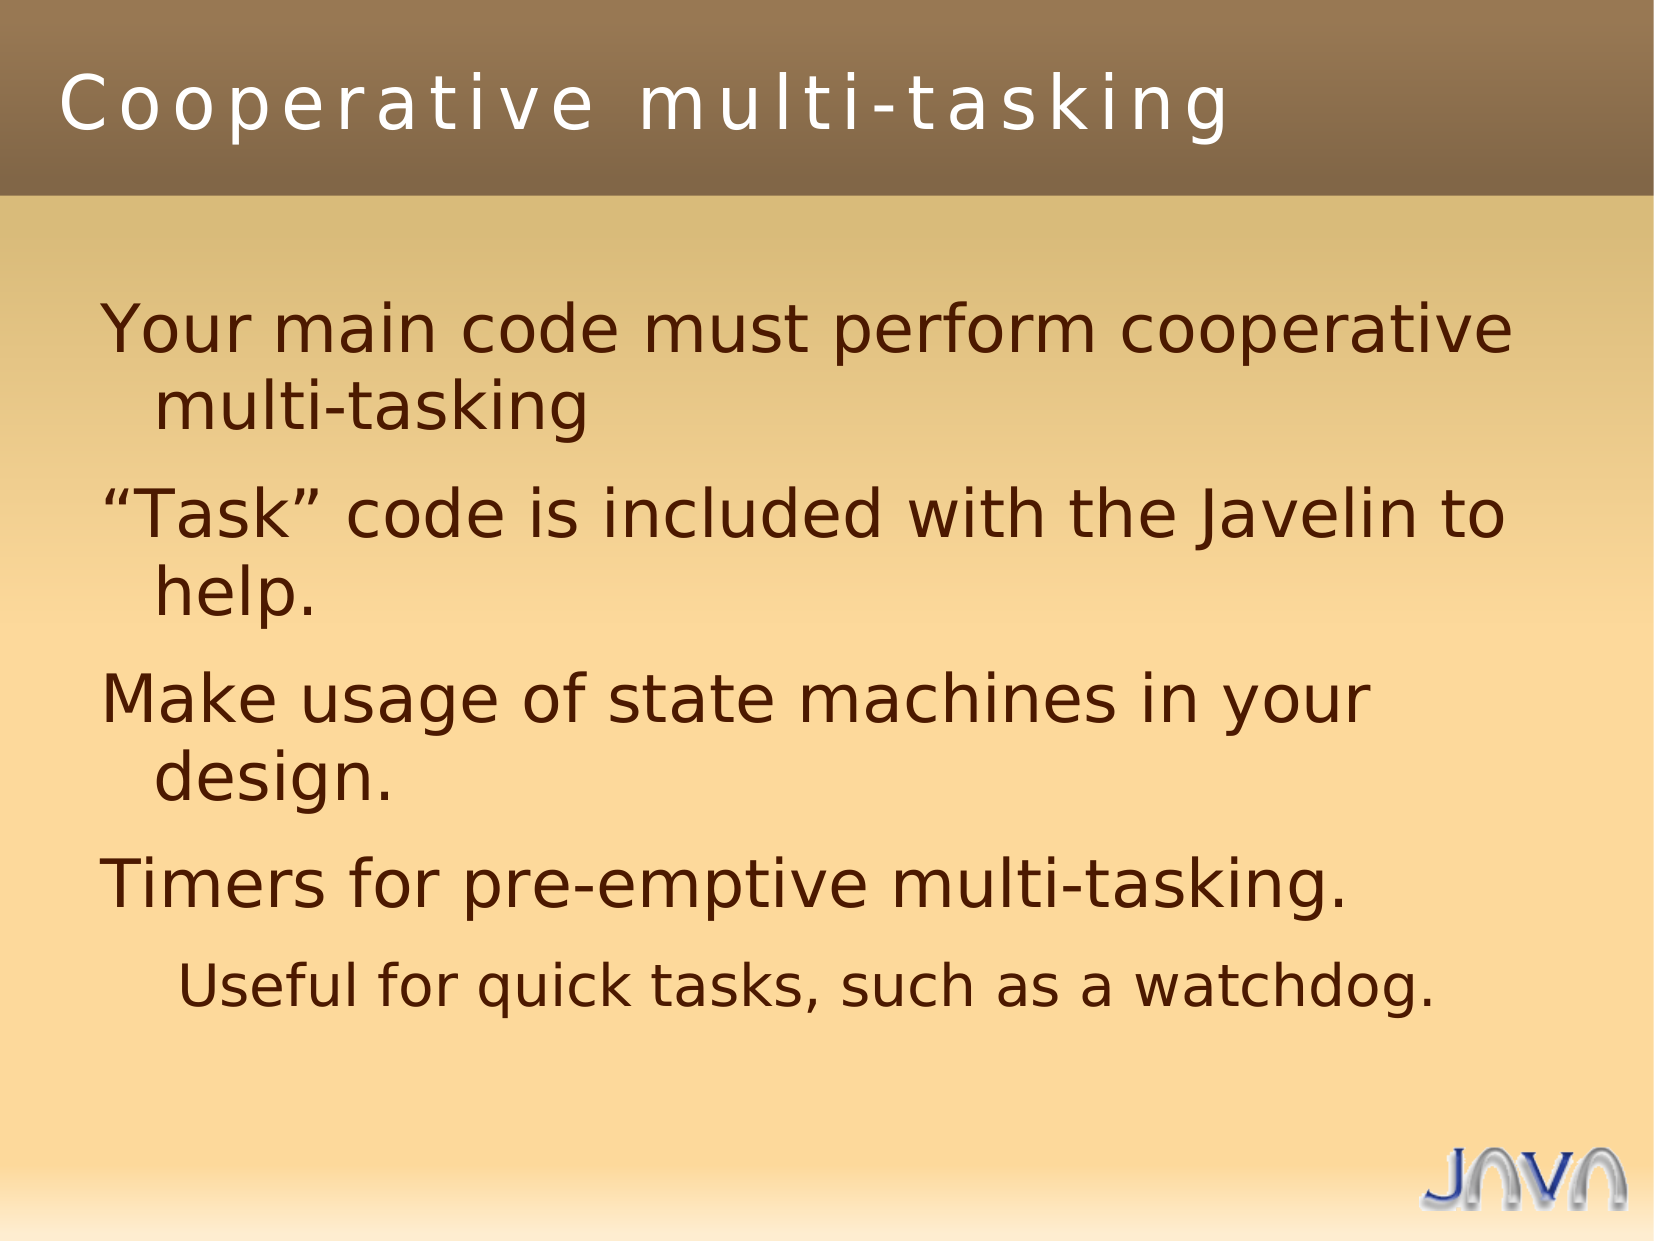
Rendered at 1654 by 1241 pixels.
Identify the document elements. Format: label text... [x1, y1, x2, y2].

title Cooperative multi-tasking [59, 36, 1595, 171]
picture [0, 0, 1654, 1241]
list Your main code must perform cooperative multi-tasking “Task” code is included with the Javelin to help. Make usage of state machines in your design. Timers for pre-emptive multi-tasking. Useful for quick tasks, such as a watchdog. [82, 290, 1571, 1094]
